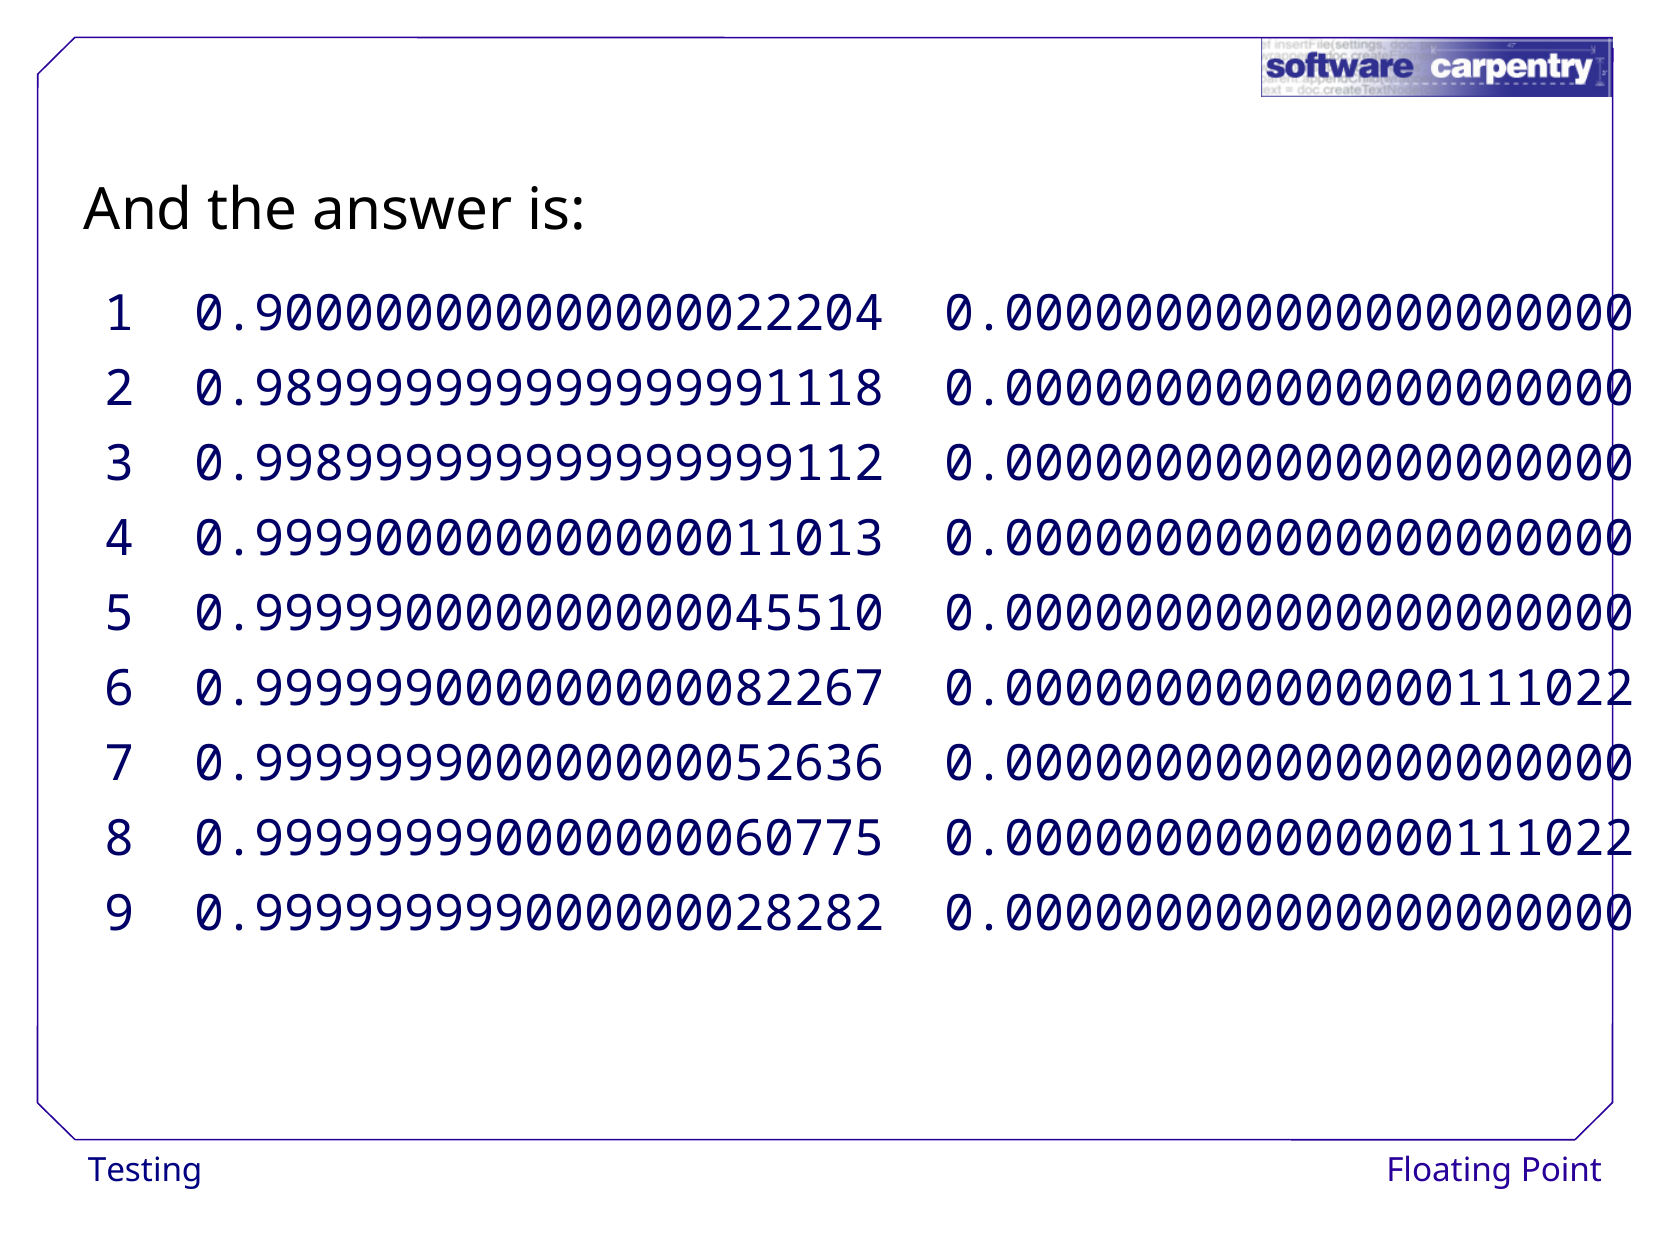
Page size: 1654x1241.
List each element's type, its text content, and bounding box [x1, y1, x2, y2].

text_box And the answer is: [68, 128, 751, 250]
text_box 1 0.900000000000000022204 0.000000000000000000000 2 0.989999999999999991118 0.000000000000000000000 3 0.998999999999999999112 0.000000000000000000000 4 0.999900000000000011013 0.000000000000000000000 5 0.999990000000000045510 0.000000000000000000000 6 0.999999000000000082267 0.000000000000000111022 7 0.999999900000000052636 0.000000000000000000000 8 0.999999990000000060775 0.000000000000000111022 9 0.999999999000000028282 0.000000000000000000000 [89, 258, 1512, 970]
picture [1261, 39, 1613, 97]
